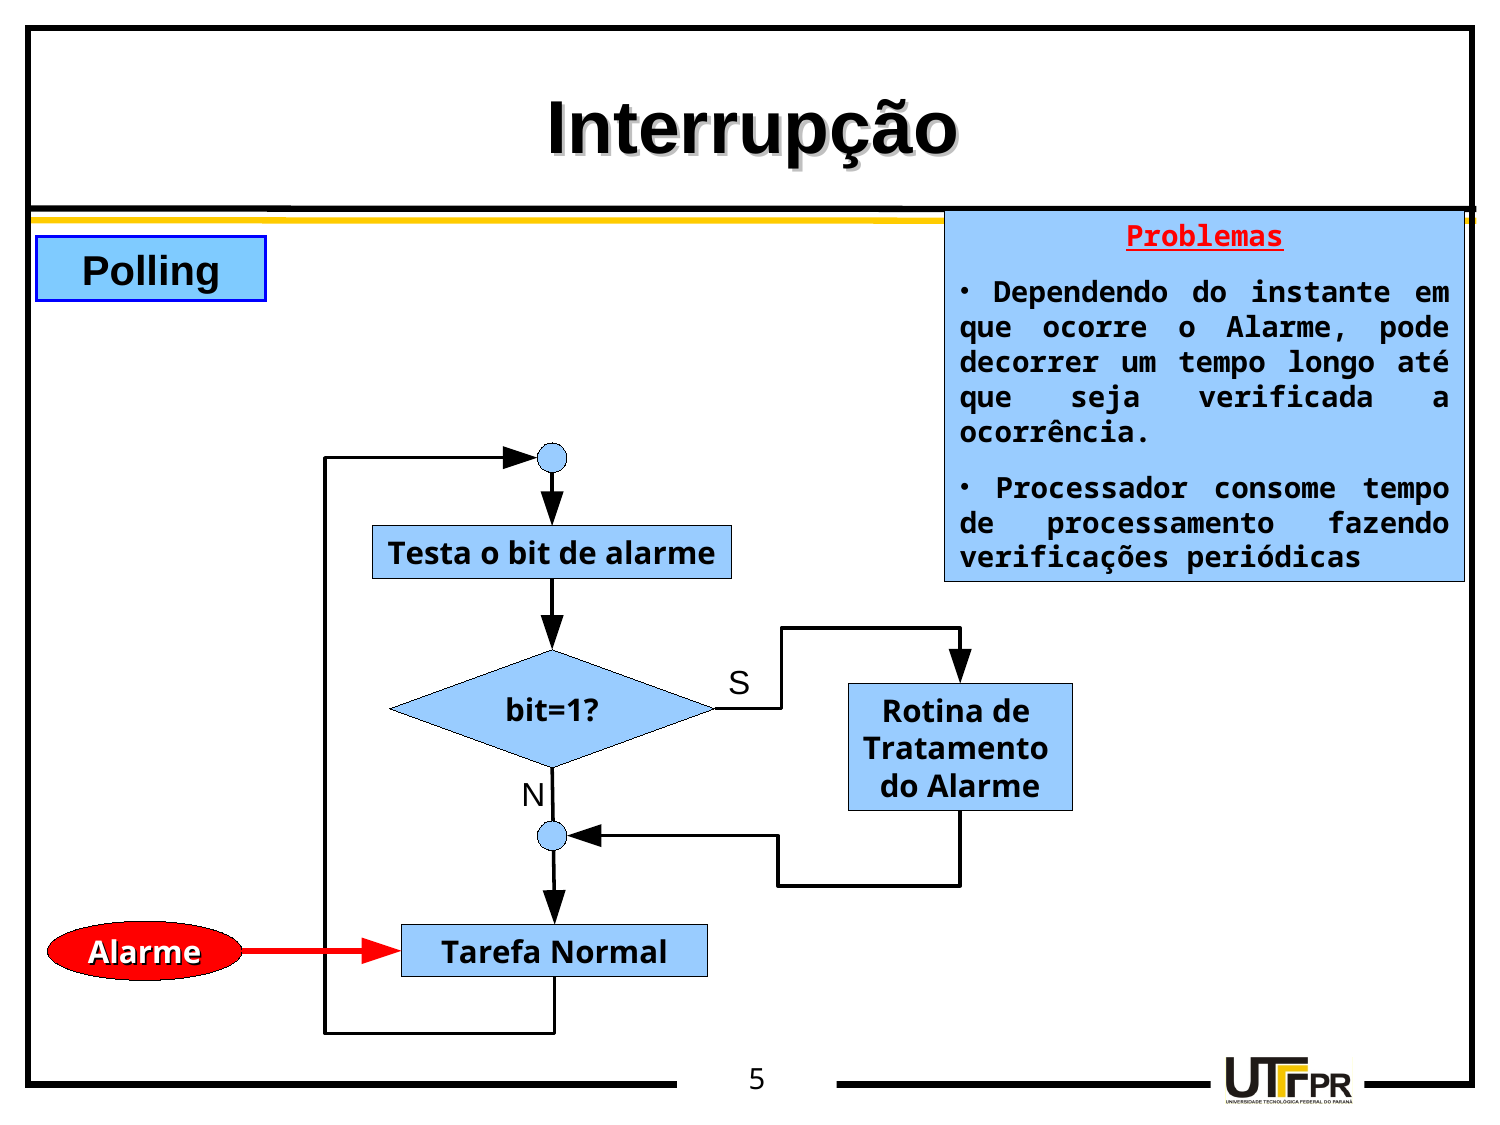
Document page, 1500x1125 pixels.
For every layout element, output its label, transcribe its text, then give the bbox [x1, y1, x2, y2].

text_box Polling [36, 236, 266, 301]
text_box Tarefa Normal [401, 924, 708, 977]
text_box N [506, 765, 561, 821]
text_box bit=1? [389, 649, 714, 765]
text_box Alarme [47, 921, 242, 981]
text_box Problemas Dependendo do instante em que ocorre o Alarme, pode decorrer um tempo longo até que seja verificada a ocorrência. Processador consome tempo de processamento fazendo verificações periódicas [944, 210, 1465, 582]
text_box [537, 442, 567, 473]
text_box S [713, 653, 766, 709]
picture [1225, 1057, 1353, 1104]
title Interrupção [29, 85, 1477, 180]
text_box [537, 821, 567, 851]
text_box Testa o bit de alarme [372, 525, 732, 579]
text_box Rotina de Tratamento do Alarme [848, 683, 1073, 811]
